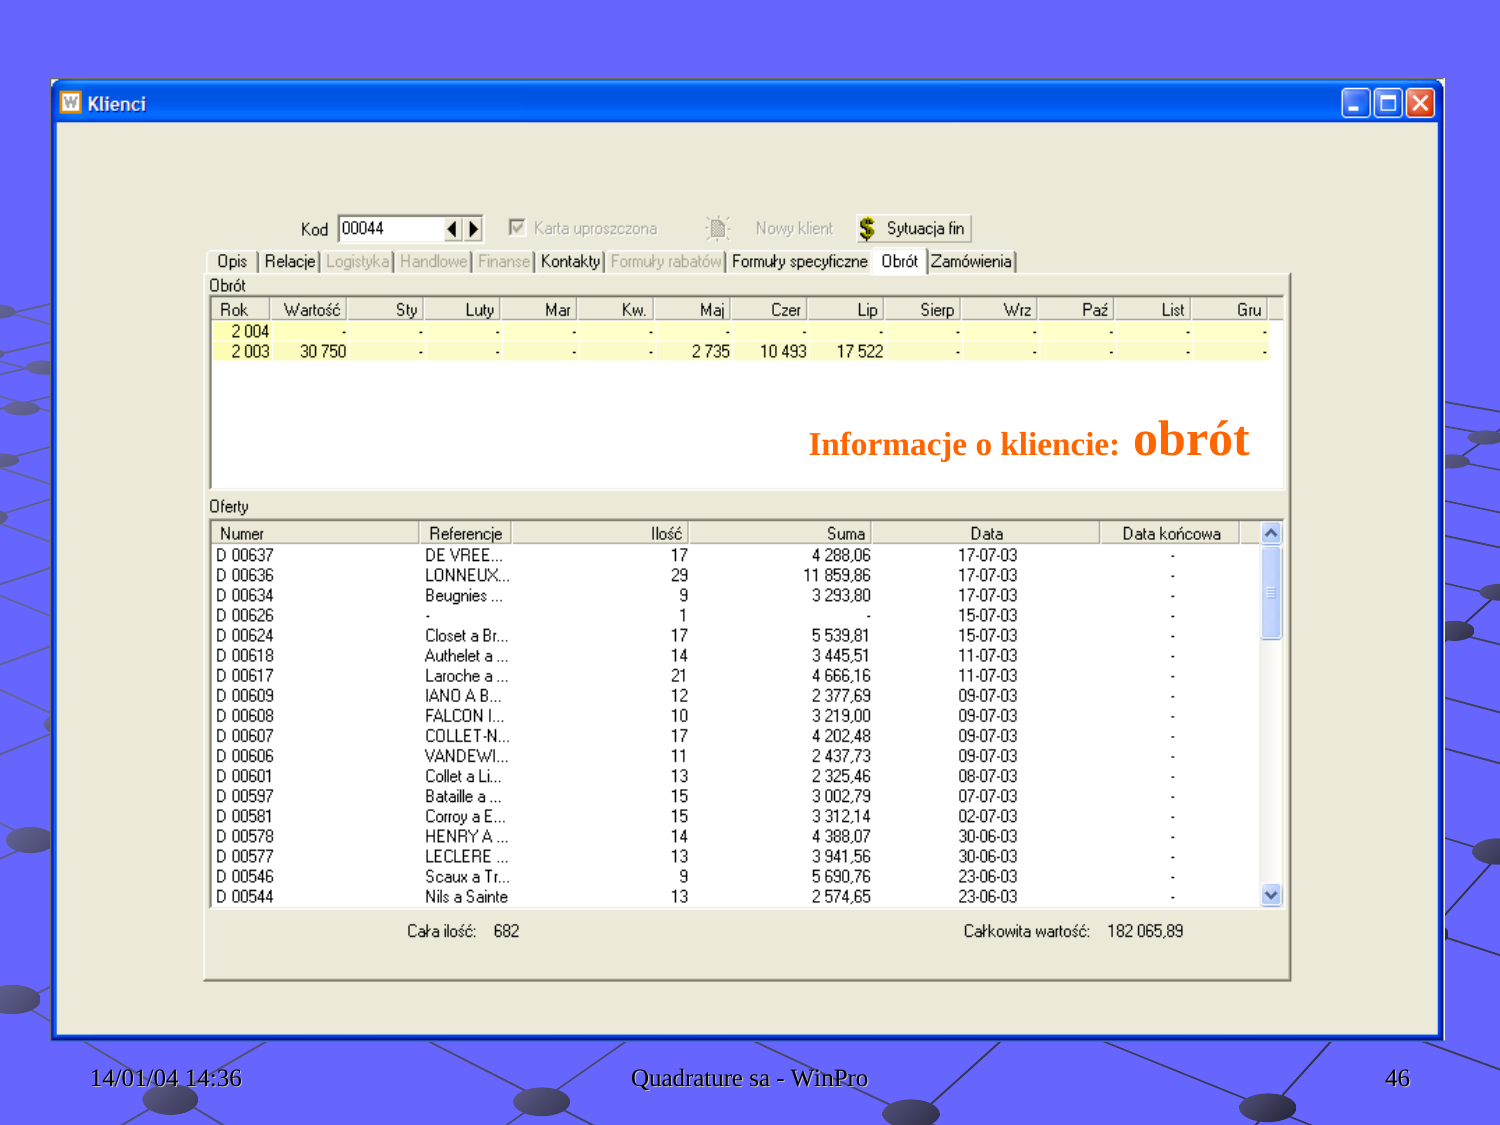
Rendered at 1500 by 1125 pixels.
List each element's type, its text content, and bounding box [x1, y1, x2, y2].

text_box Informacje o kliencie: obrót [808, 413, 1251, 466]
picture [50, 78, 1445, 1042]
